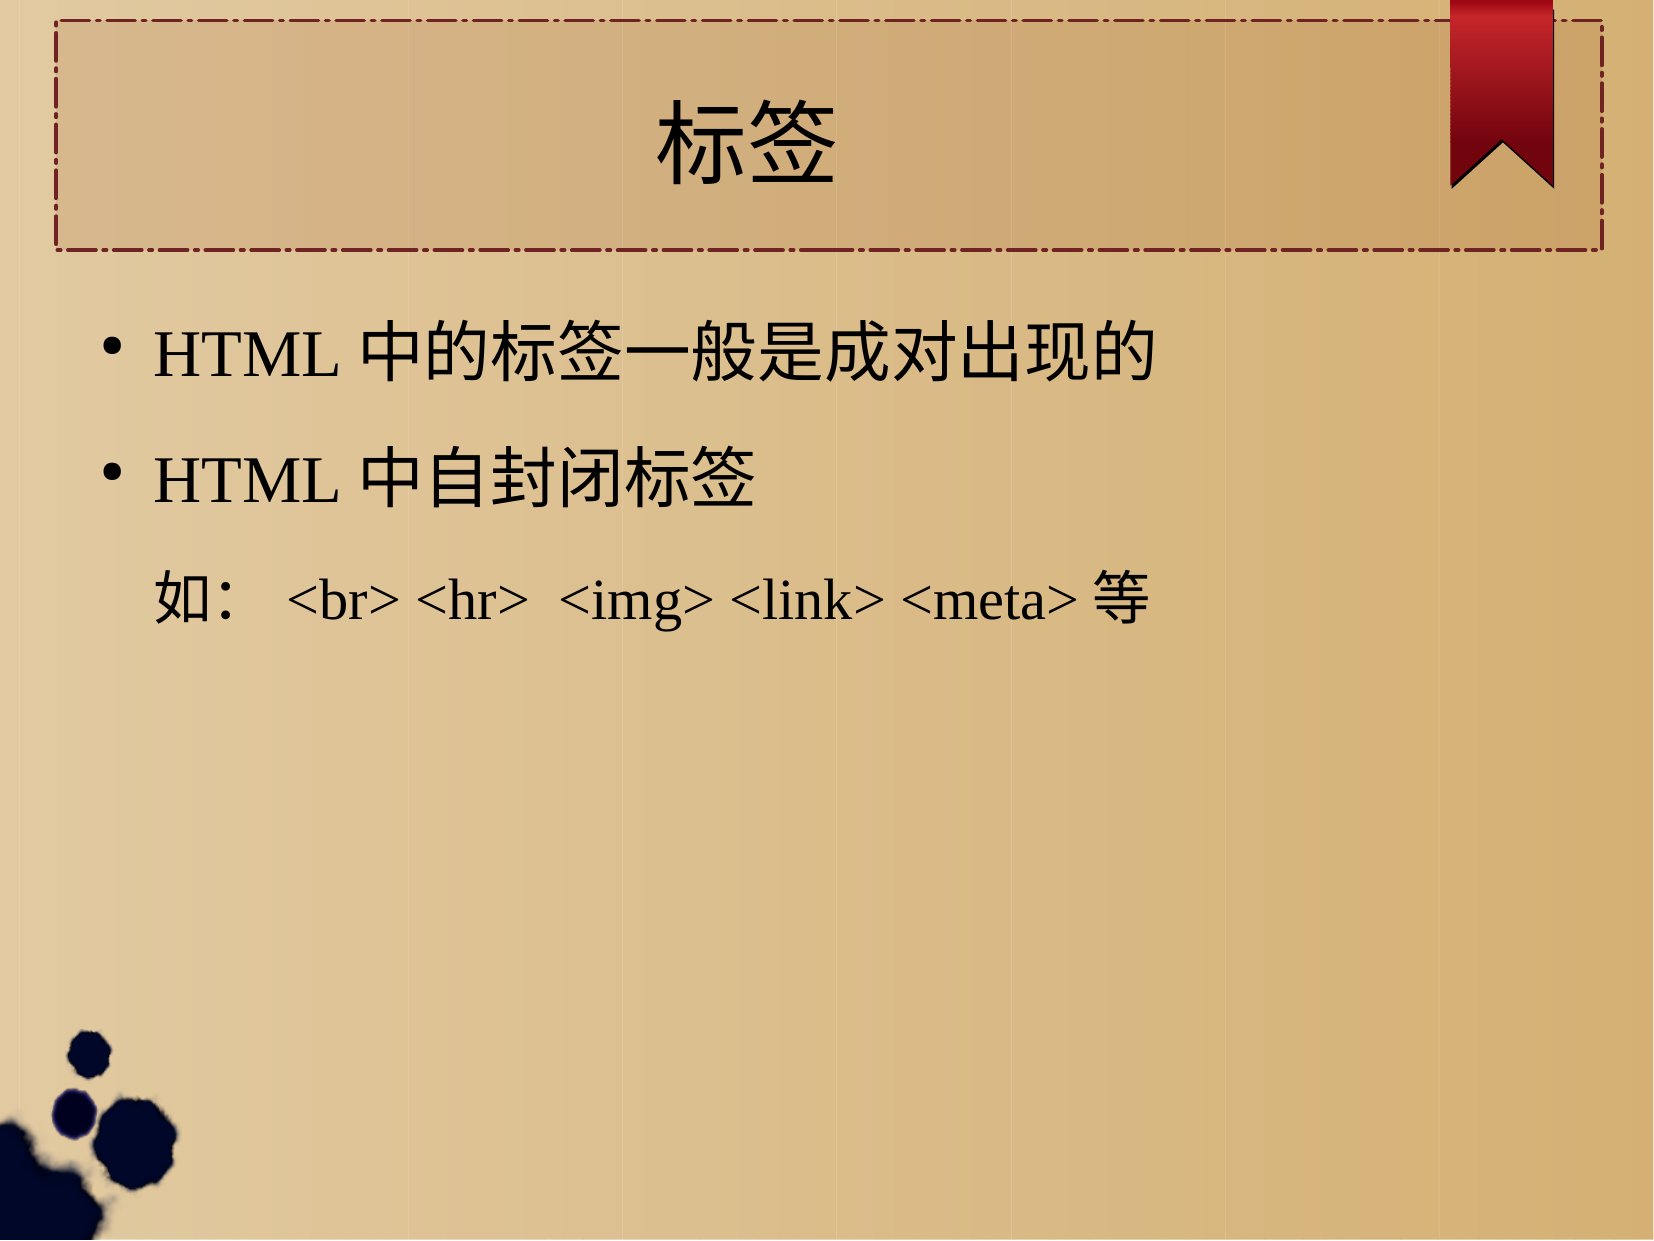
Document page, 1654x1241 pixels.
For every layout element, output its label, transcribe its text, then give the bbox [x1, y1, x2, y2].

list HTML中的标签一般是成对出现的 HTML中自封闭标签 如：<br> <hr> <img> <link> <meta>等 [82, 299, 1571, 1019]
title 标签 [82, 47, 1412, 229]
